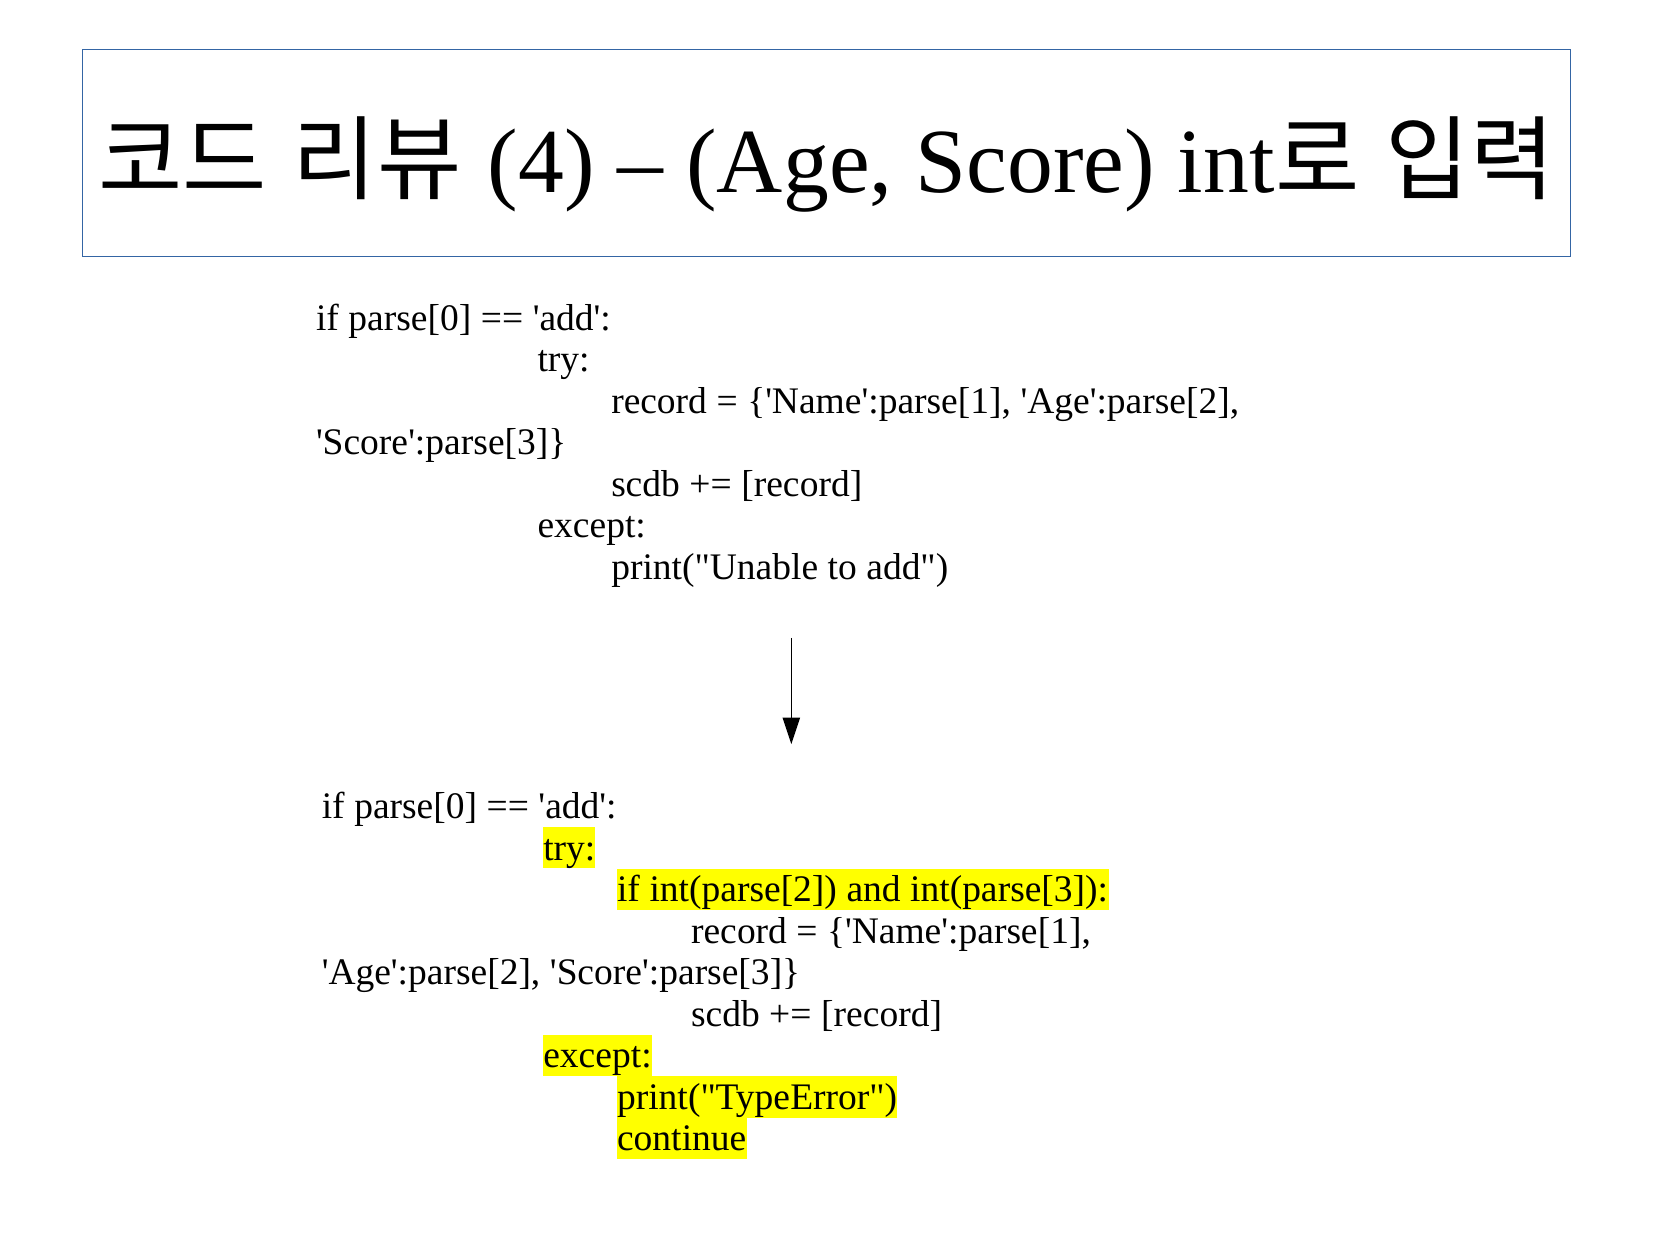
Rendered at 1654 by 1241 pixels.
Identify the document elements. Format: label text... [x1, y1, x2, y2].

title 코드 리뷰 (4) – (Age, Score) int로 입력 [82, 49, 1571, 257]
text_box if parse[0] == 'add': try: record = {'Name':parse[1], 'Age':parse[2], 'Score':parse[3]} scdb += [record] except: print("Unable to add") [301, 289, 1294, 595]
text_box if parse[0] == 'add': try: if int(parse[2]) and int(parse[3]): record = {'Name':parse[1], 'Age':parse[2], 'Score':parse[3]} scdb += [record] except: print("TypeError") continue [307, 777, 1217, 1167]
